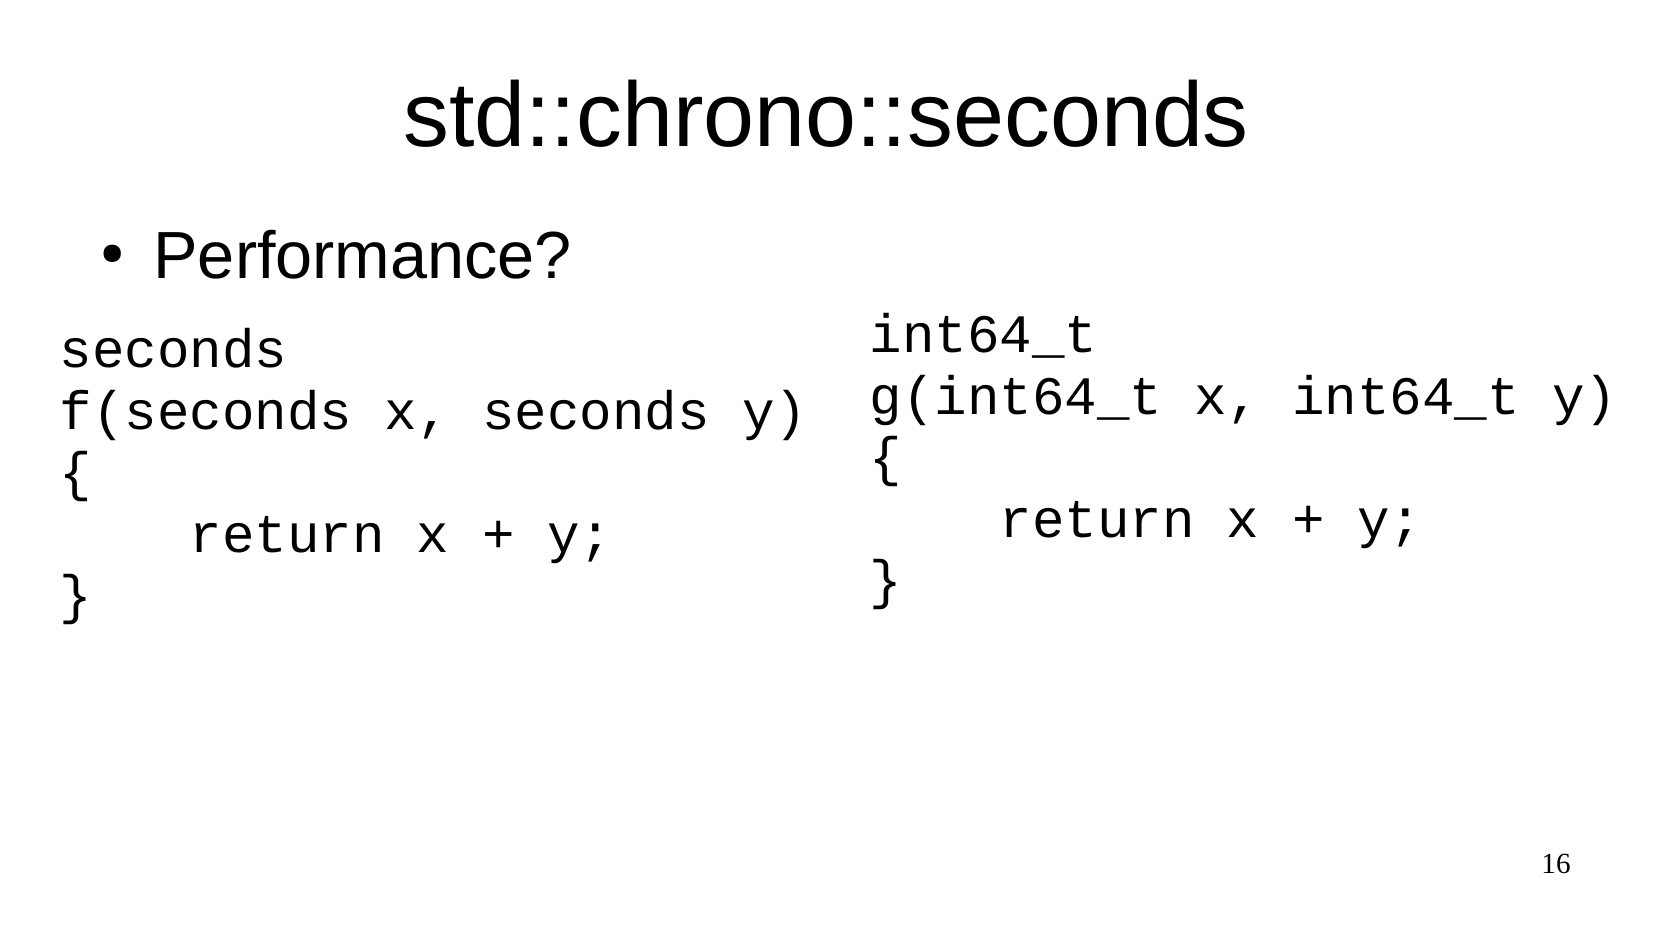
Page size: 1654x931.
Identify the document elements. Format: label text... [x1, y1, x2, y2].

text_box int64_t g(int64_t x, int64_t y) { return x + y; } [855, 300, 1636, 811]
title std::chrono::seconds [82, 37, 1571, 193]
text_box seconds f(seconds x, seconds y) { return x + y; } [45, 315, 826, 826]
list Performance? [82, 217, 1571, 758]
